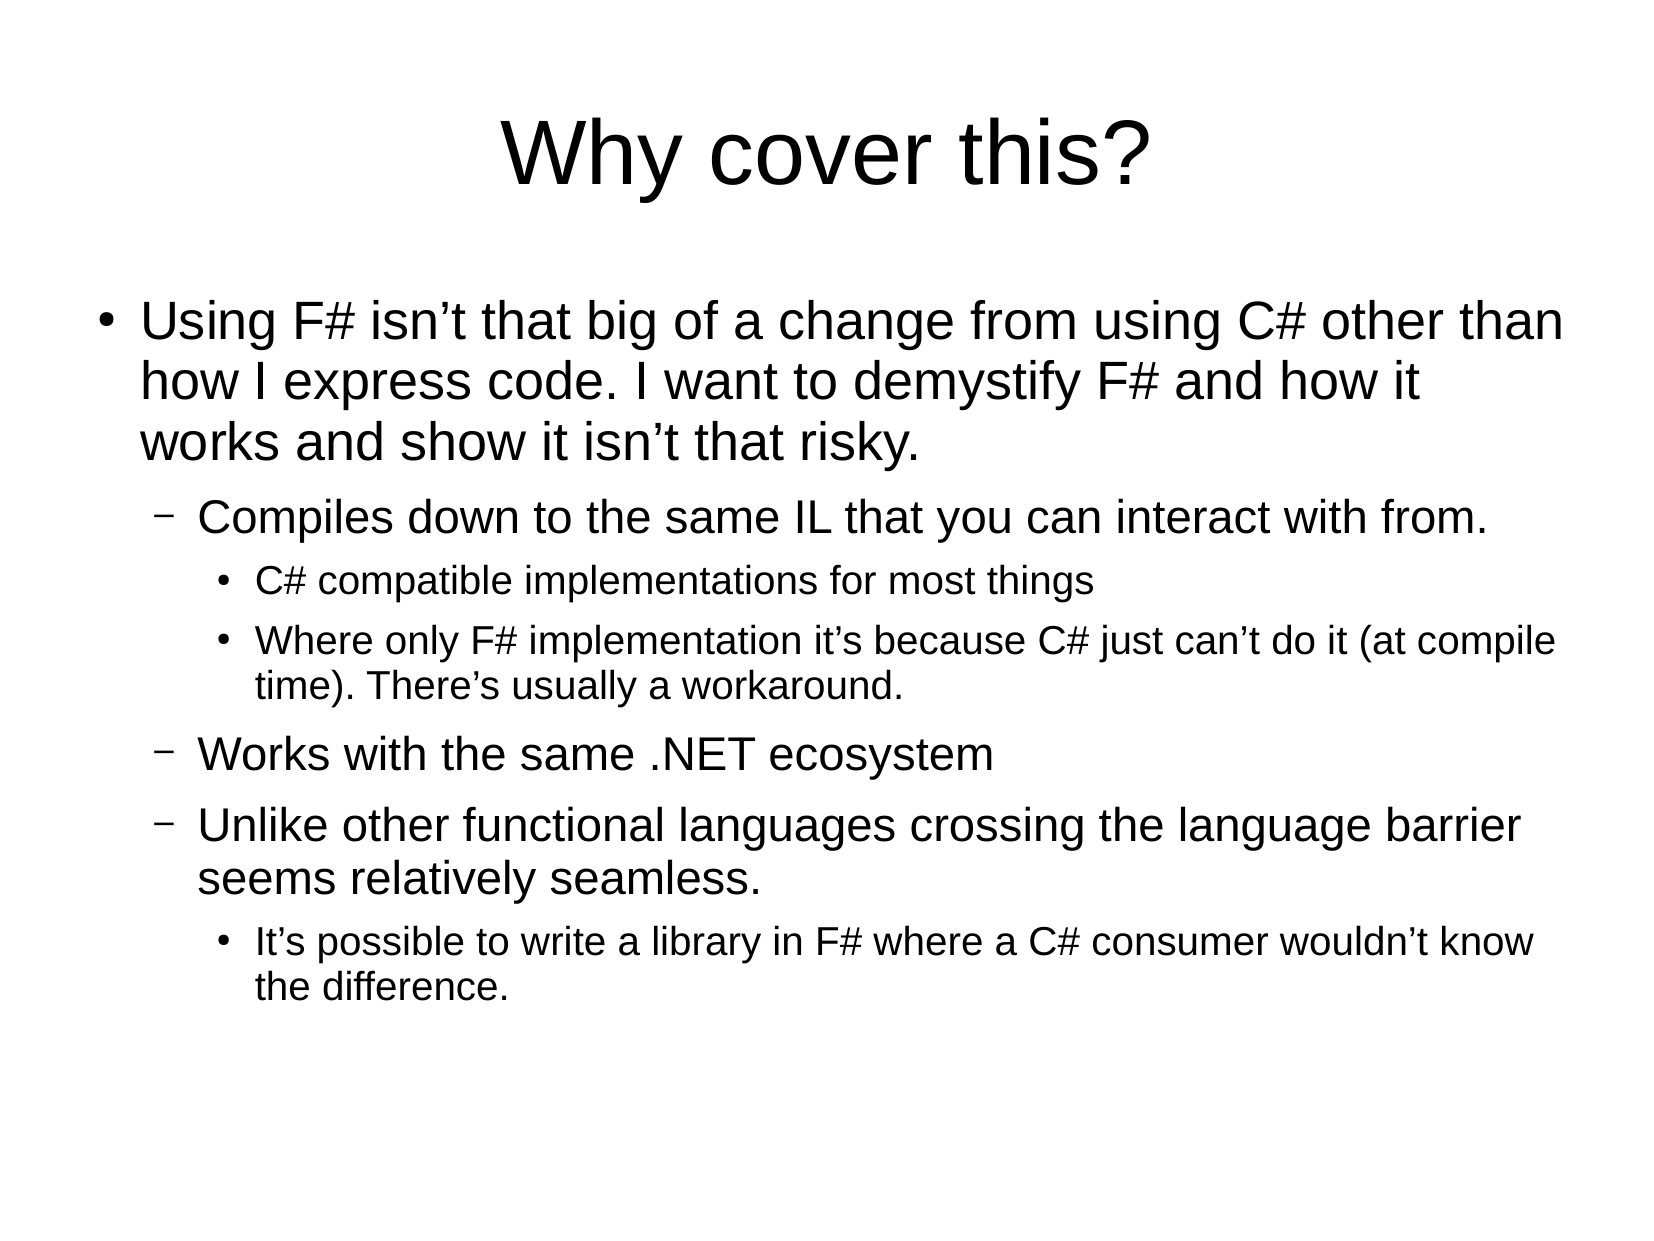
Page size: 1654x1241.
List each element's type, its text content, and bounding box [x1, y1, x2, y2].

title Why cover this? [82, 49, 1571, 257]
list Using F# isn’t that big of a change from using C# other than how I express code. I want to demystify F# and how it works and show it isn’t that risky. Compiles down to the same IL that you can interact with from. C# compatible implementations for most things Where only F# implementation it’s because C# just can’t do it (at compile time). There’s usually a workaround. Works with the same .NET ecosystem Unlike other functional languages crossing the language barrier seems relatively seamless. It’s possible to write a library in F# where a C# consumer wouldn’t know the difference. [82, 290, 1571, 1010]
